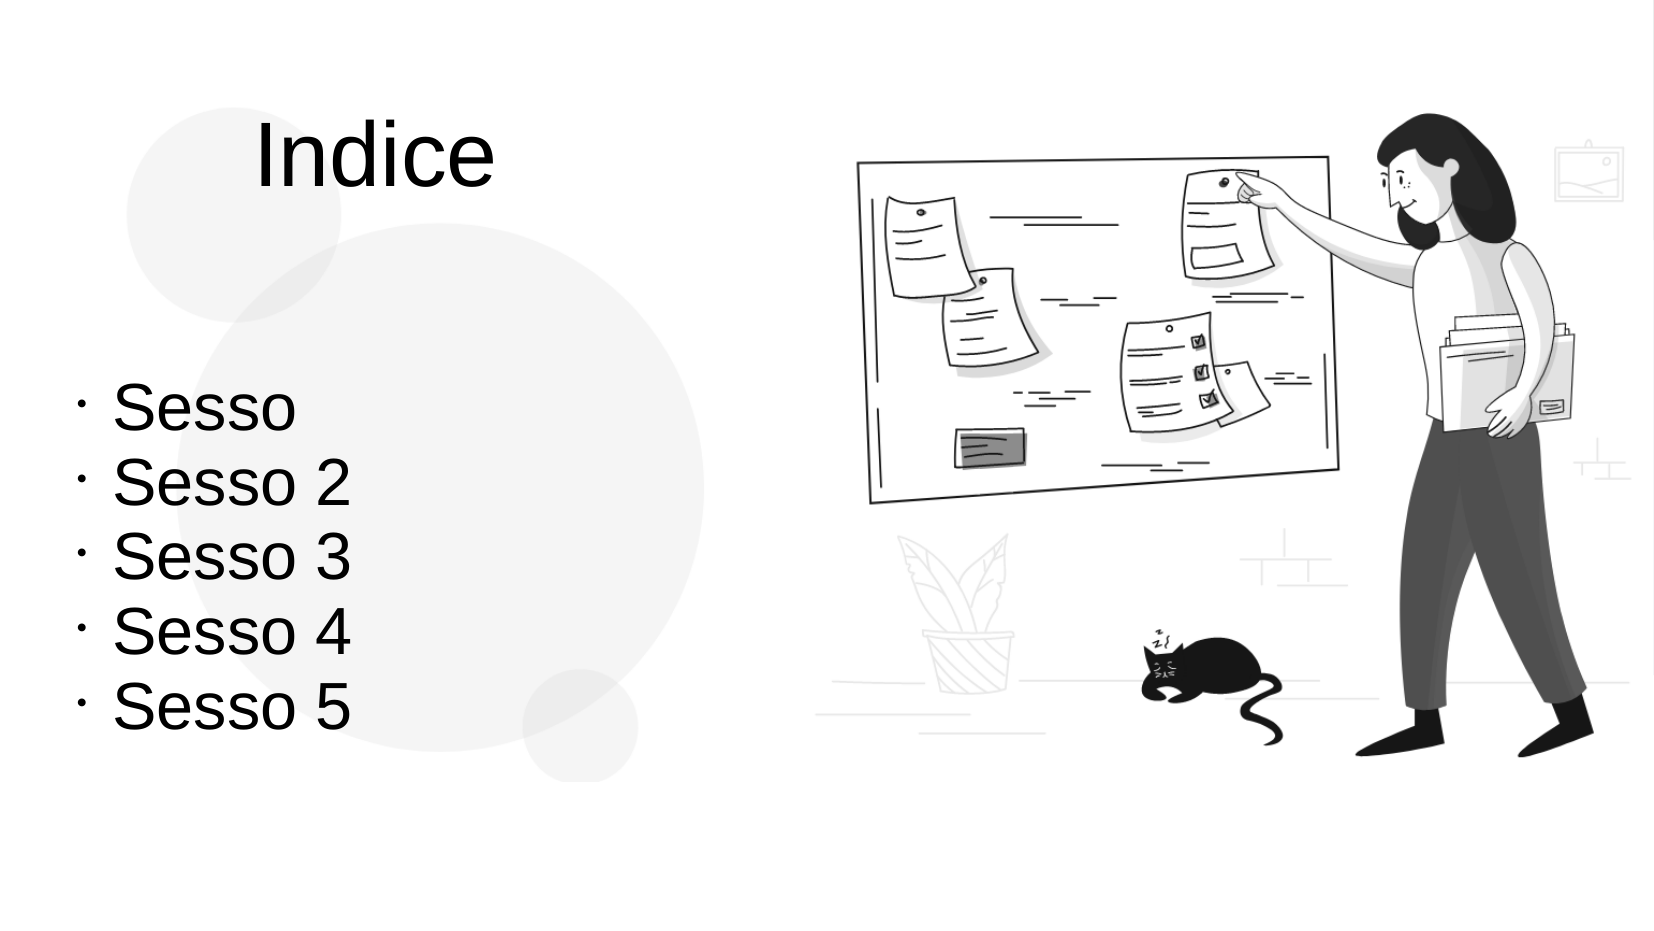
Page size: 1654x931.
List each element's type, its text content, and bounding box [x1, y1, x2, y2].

title Indice [76, 76, 676, 232]
picture [0, 0, 1654, 782]
subtitle Sesso Sesso 2 Sesso 3 Sesso 4 Sesso 5 [76, 295, 1565, 835]
